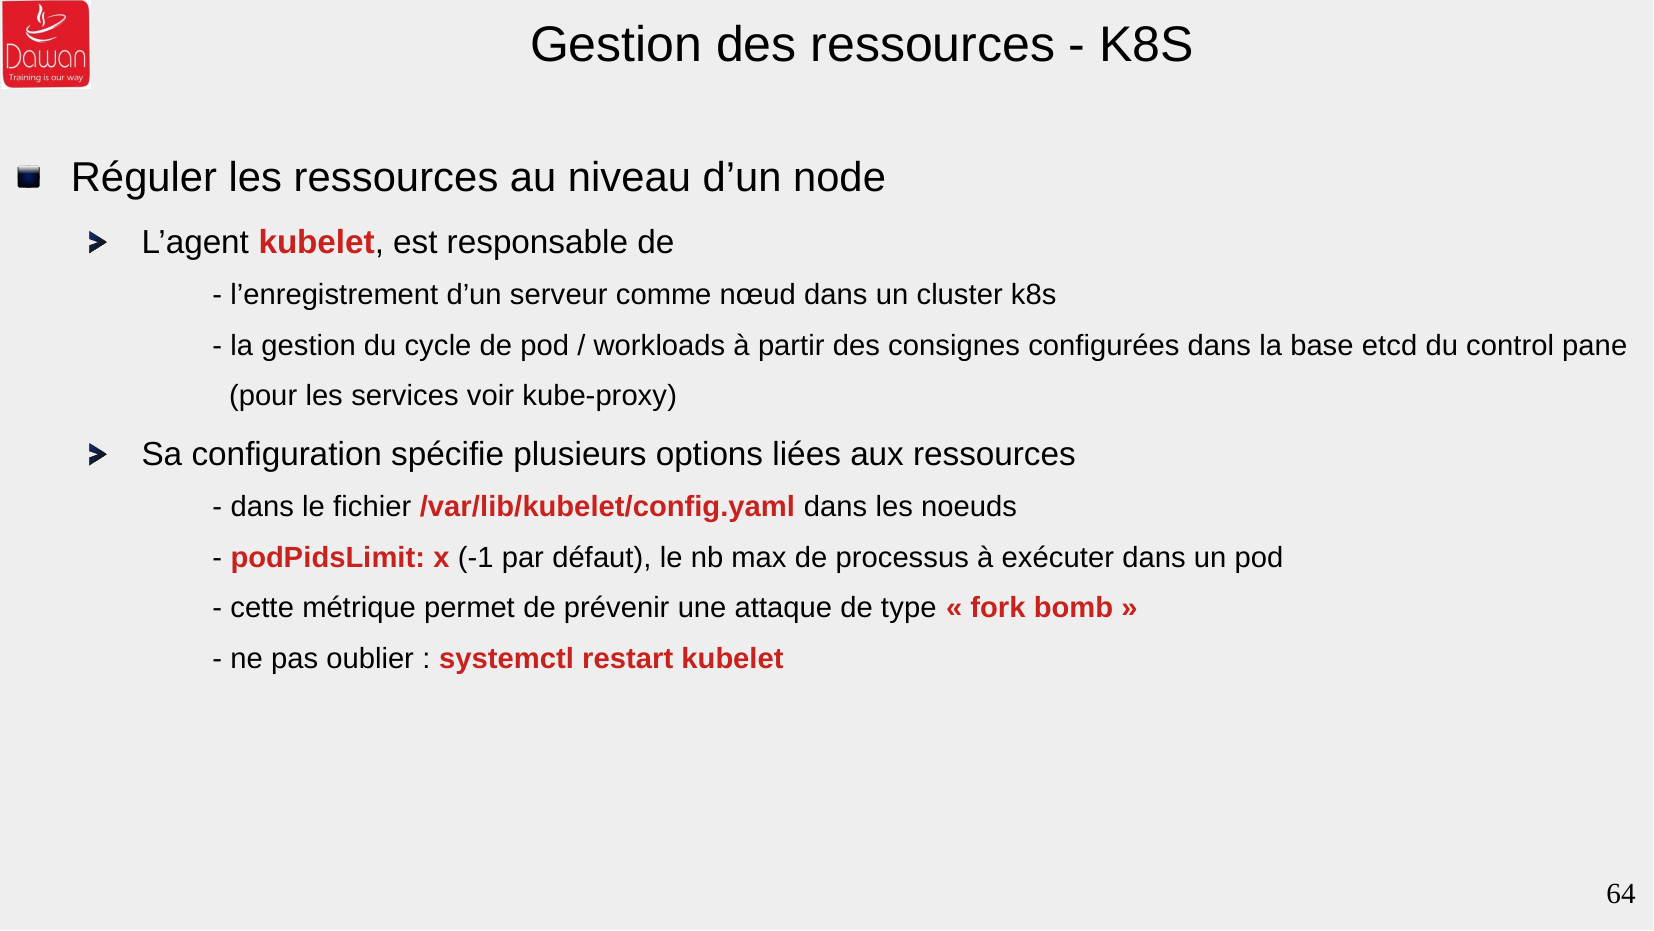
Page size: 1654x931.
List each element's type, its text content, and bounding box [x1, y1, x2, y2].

list Réguler les ressources au niveau d’un node L’agent kubelet, est responsable de - l’enregistrement d’un serveur comme nœud dans un cluster k8s - la gestion du cycle de pod / workloads à partir des consignes configurées dans la base etcd du control pane (pour les services voir kube-proxy) Sa configuration spécifie plusieurs options liées aux ressources - dans le fichier /var/lib/kubelet/config.yaml dans les noeuds - podPidsLimit: x (-1 par défaut), le nb max de processus à exécuter dans un pod - cette métrique permet de prévenir une attaque de type « fork bomb » - ne pas oublier : systemctl restart kubelet [0, 88, 1654, 886]
title Gestion des ressources - K8S [366, 0, 1287, 88]
picture [1, 0, 91, 88]
